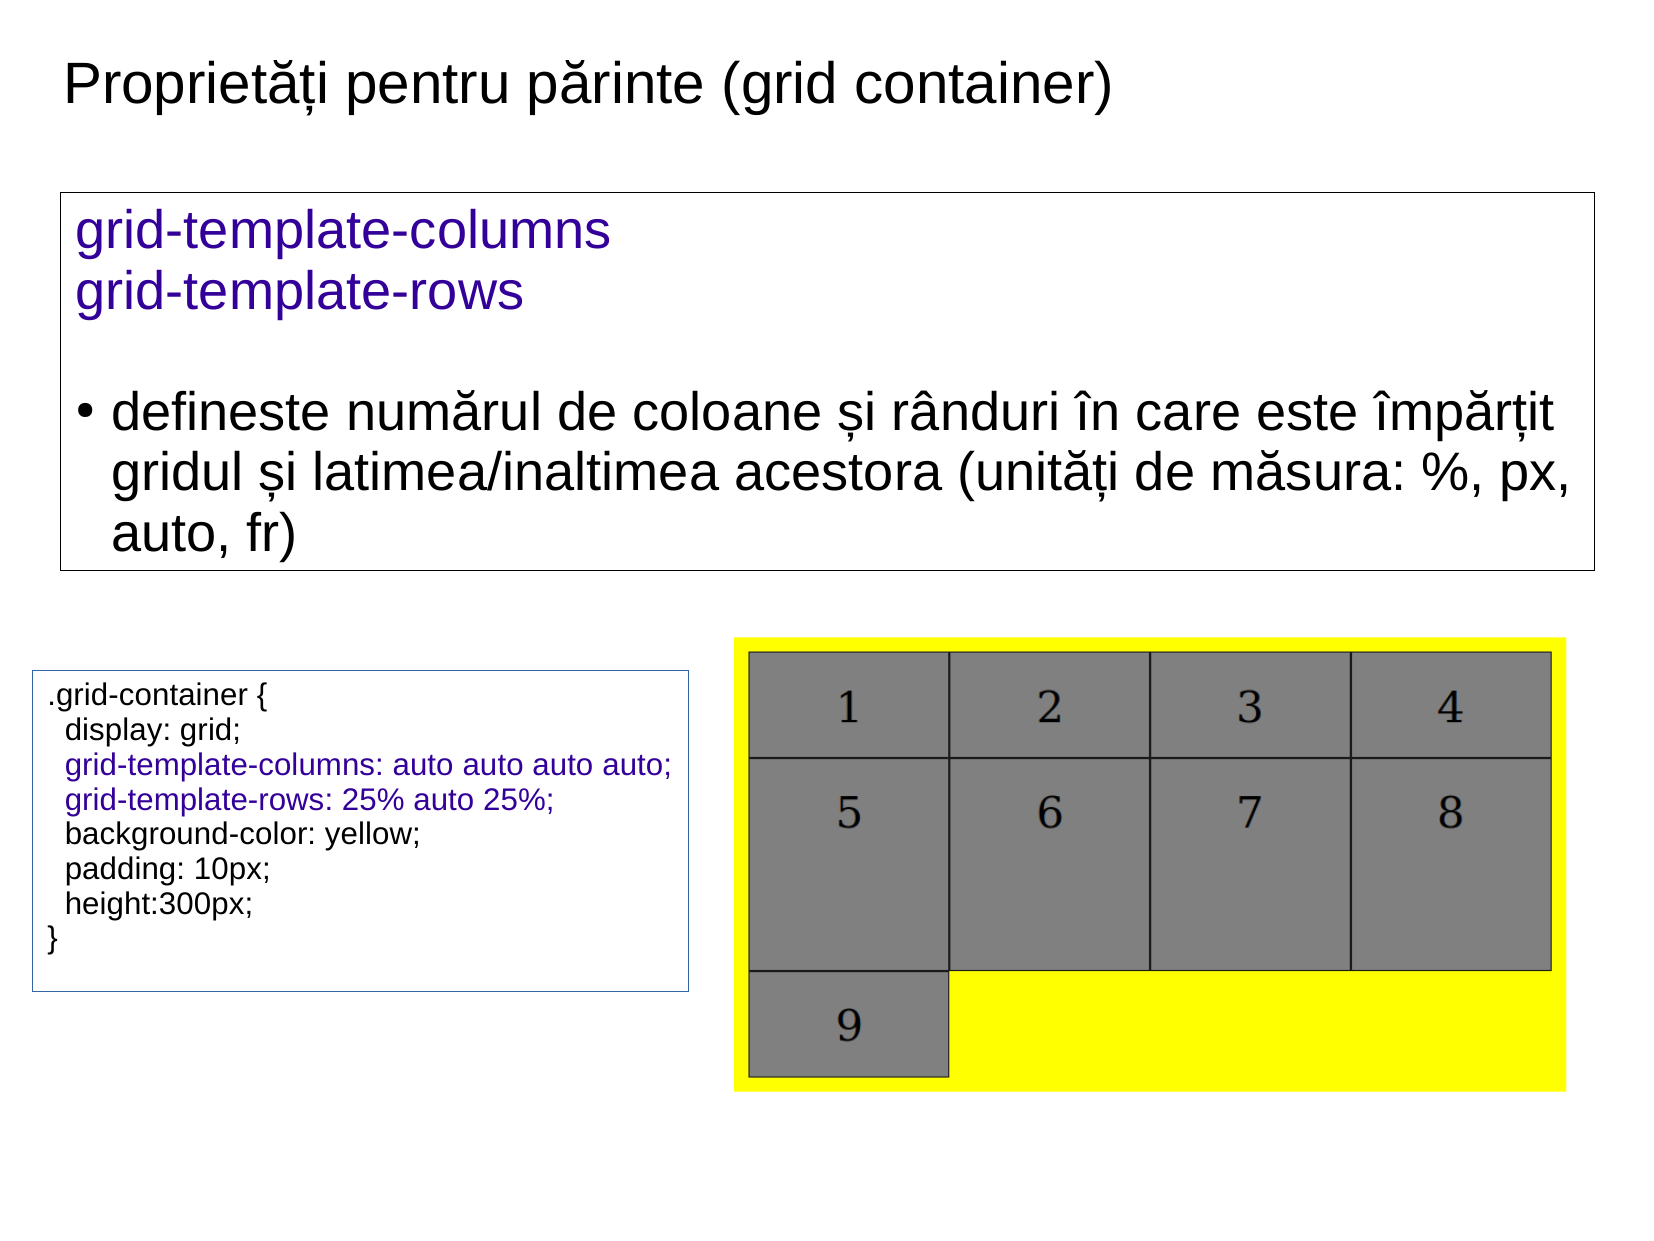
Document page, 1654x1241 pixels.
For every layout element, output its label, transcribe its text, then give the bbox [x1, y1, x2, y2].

text_box .grid-container { display: grid; grid-template-columns: auto auto auto auto; grid-template-rows: 25% auto 25%; background-color: yellow; padding: 10px; height:300px; } [32, 670, 689, 992]
text_box Proprietăți pentru părinte (grid container) [48, 43, 1301, 144]
picture [734, 632, 1573, 1095]
text_box grid-template-columns grid-template-rows defineste numărul de coloane și rânduri în care este împărțit gridul și latimea/inaltimea acestora (unități de măsura: %, px, auto, fr) [60, 192, 1595, 571]
